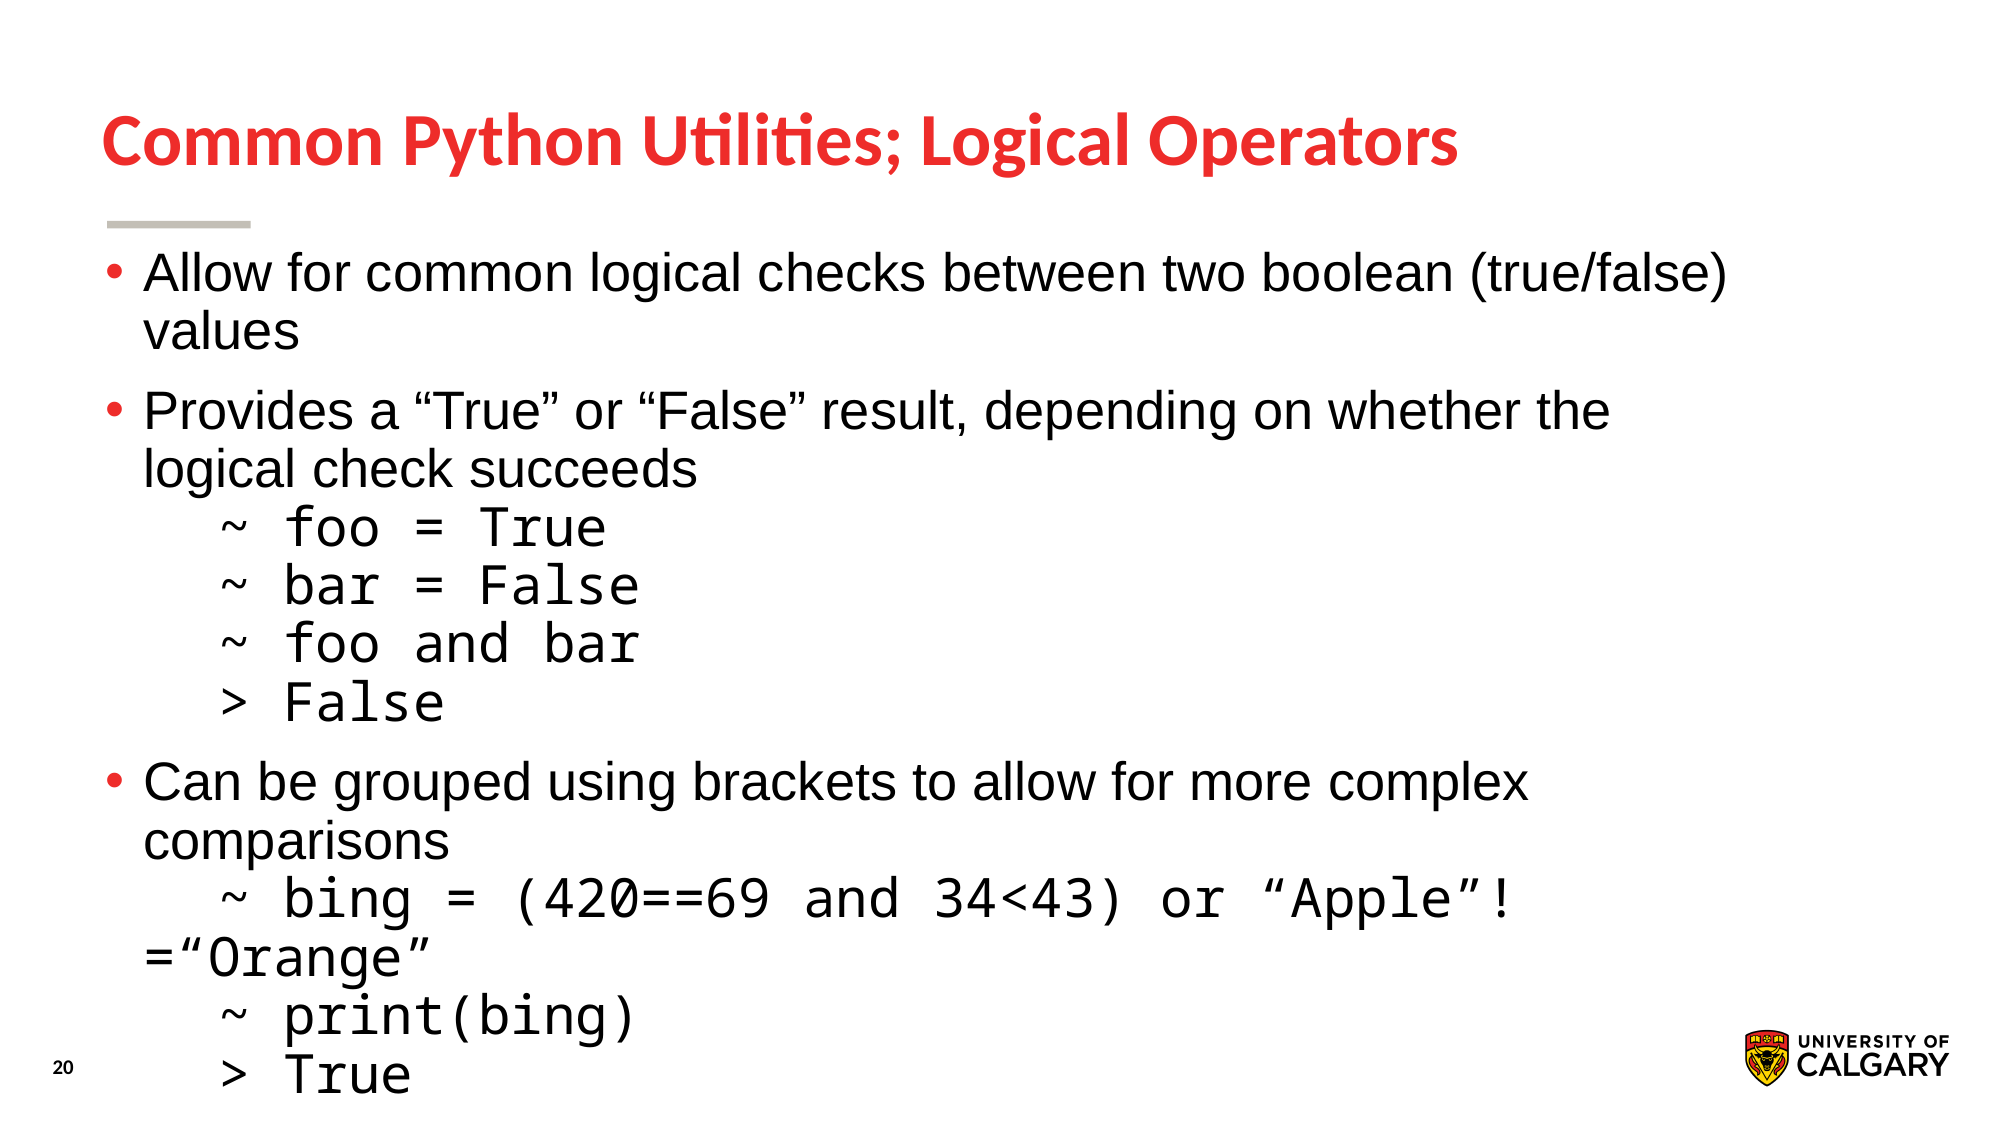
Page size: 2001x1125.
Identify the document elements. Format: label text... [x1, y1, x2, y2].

title Common Python Utilities; Logical Operators [87, 60, 1774, 222]
picture [1722, 1012, 1972, 1099]
list Allow for common logical checks between two boolean (true/false) values Provides a “True” or “False” result, depending on whether the logical check succeeds ~ foo = True ~ bar = False ~ foo and bar > False Can be grouped using brackets to allow for more complex comparisons ~ bing = (420==69 and 34<43) or “Apple”!=“Orange” ~ print(bing) > True [91, 237, 1774, 951]
